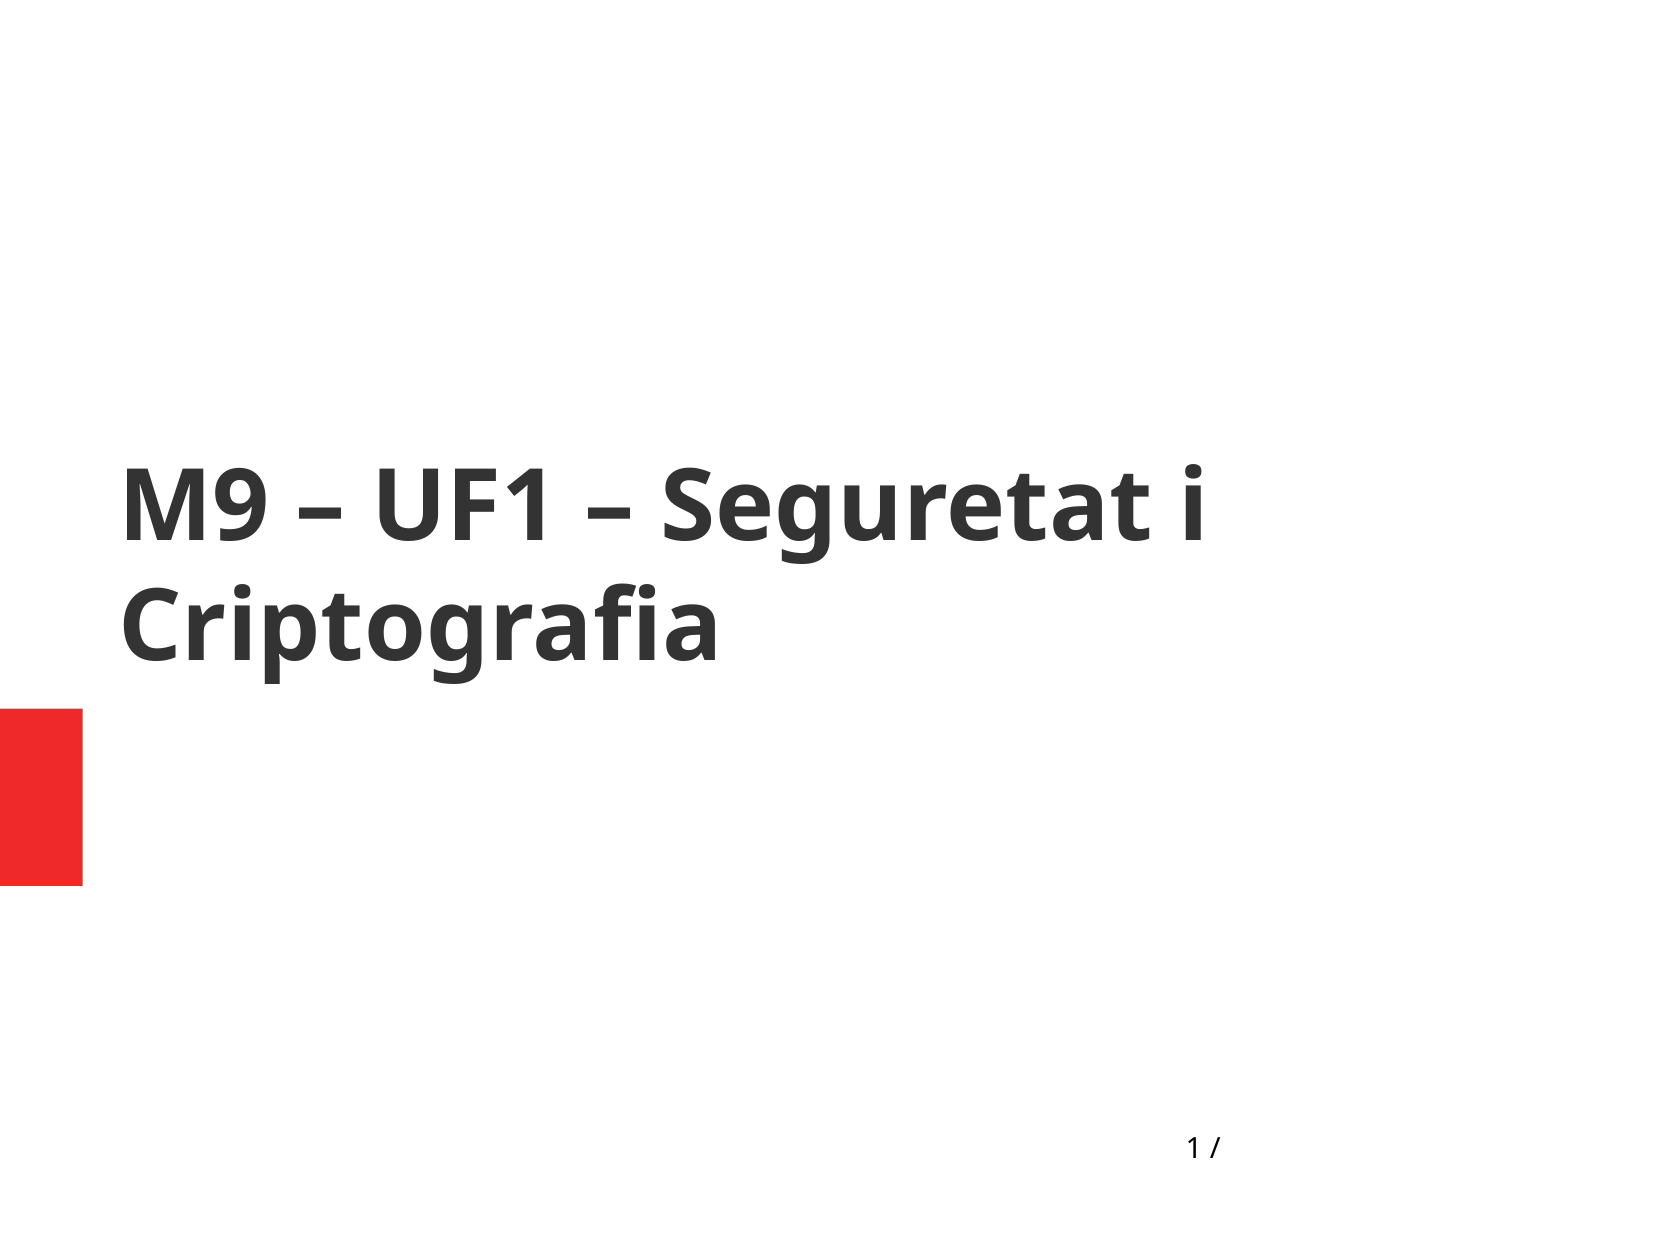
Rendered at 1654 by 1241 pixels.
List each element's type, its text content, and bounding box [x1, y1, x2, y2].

text_box <number> / [1185, 1129, 1571, 1216]
title M9 – UF1 – Seguretat i Criptografia [118, 424, 1524, 697]
